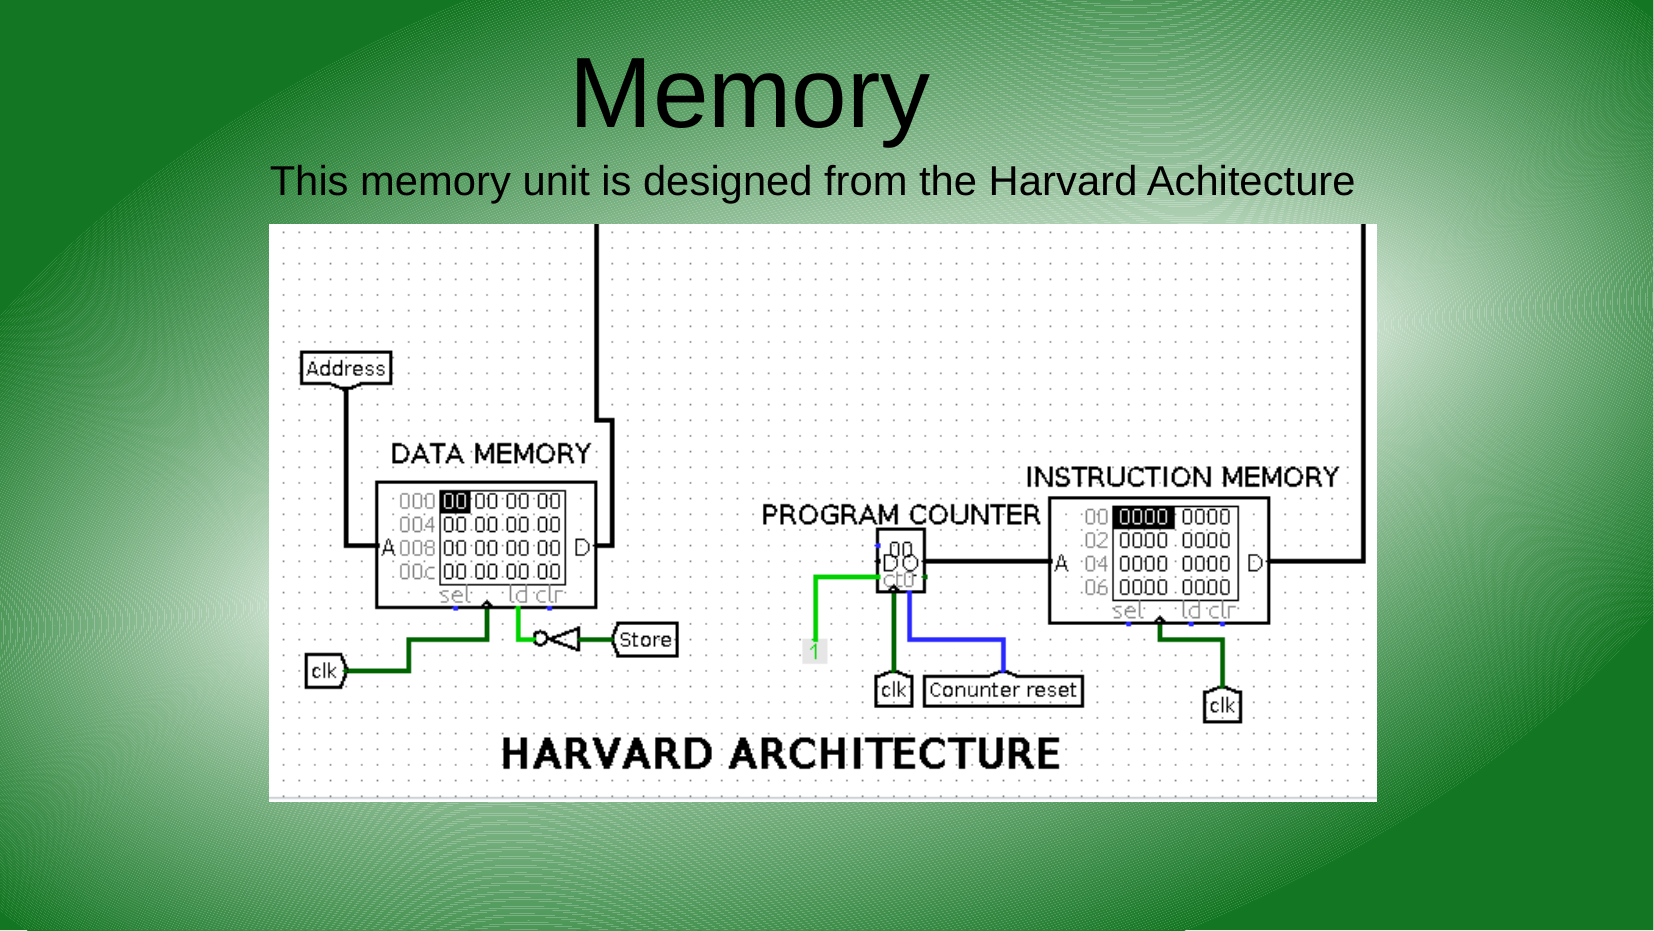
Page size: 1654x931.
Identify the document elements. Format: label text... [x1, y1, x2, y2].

text_box Memory [554, 29, 1035, 157]
picture [269, 224, 1377, 802]
text_box This memory unit is designed from the Harvard Achitecture [254, 149, 1410, 240]
